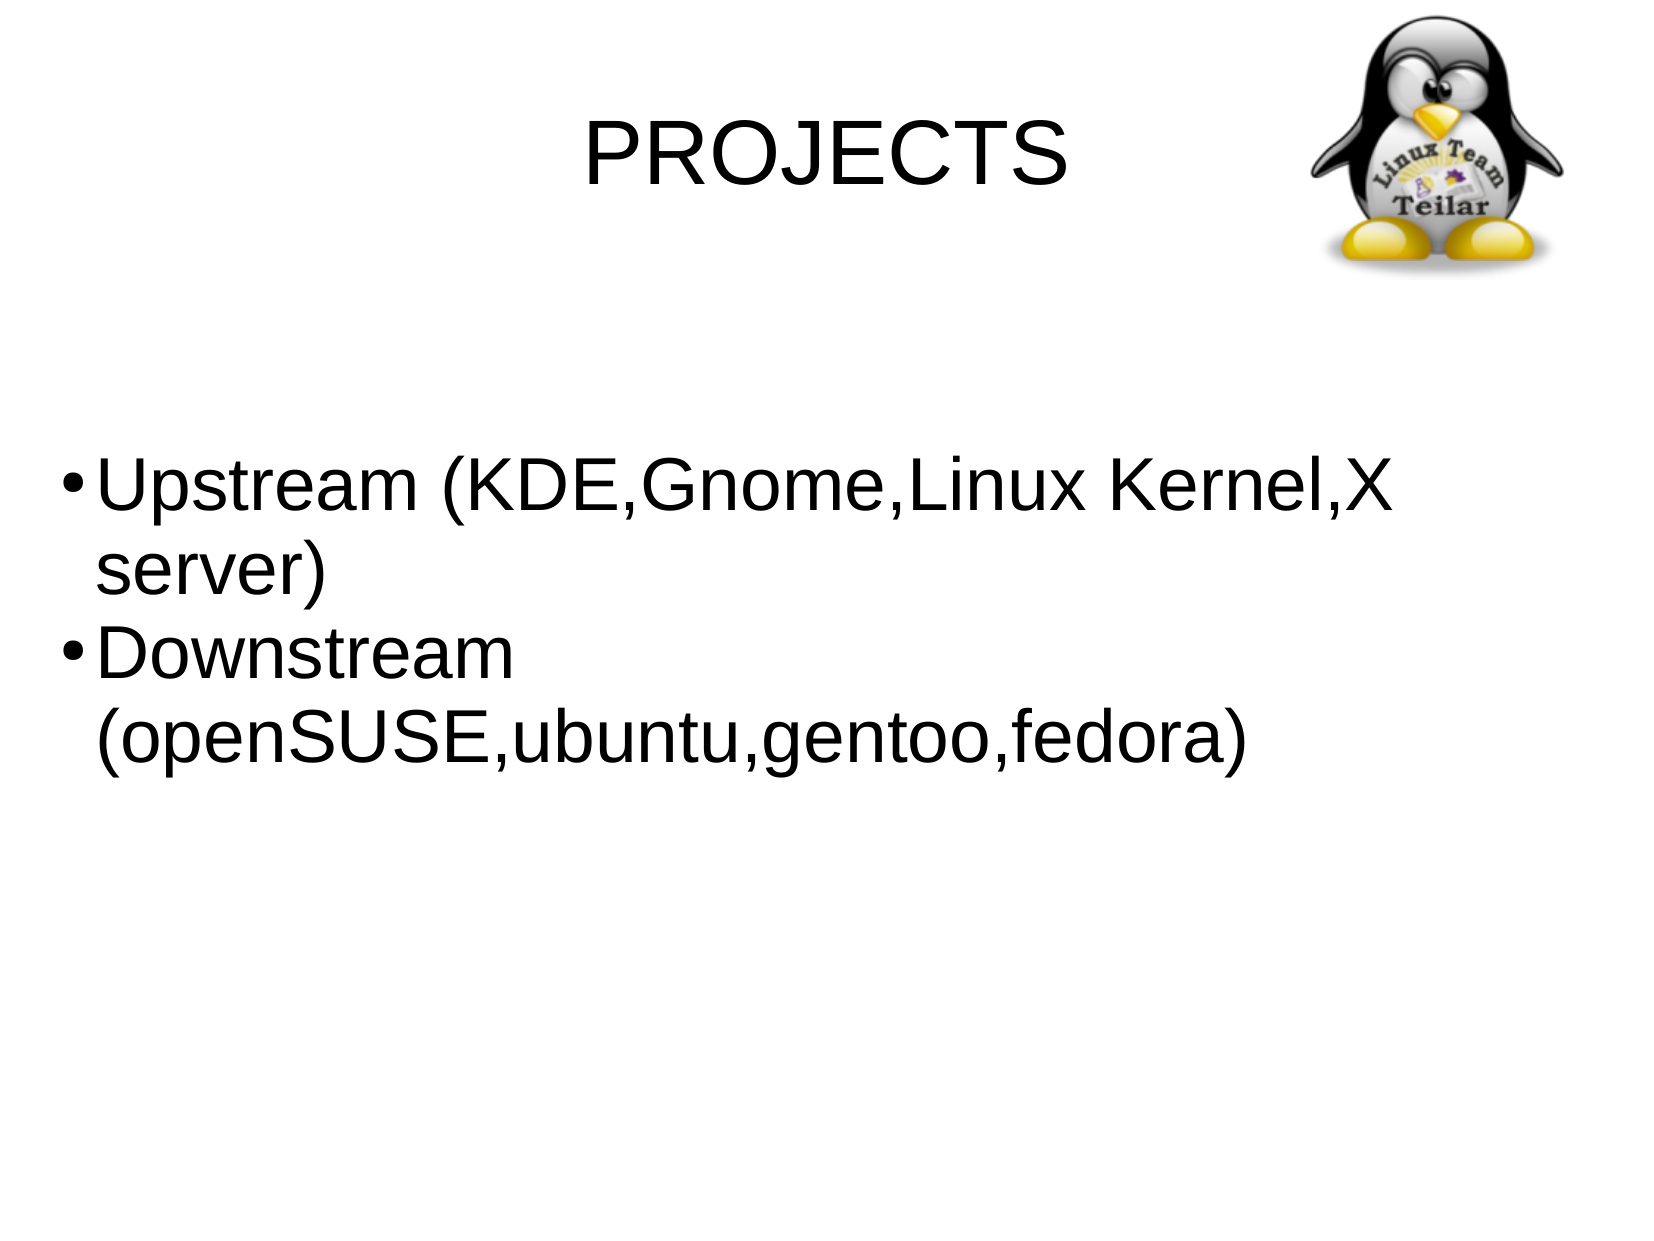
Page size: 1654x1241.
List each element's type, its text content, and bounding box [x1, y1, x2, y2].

picture [1305, 14, 1570, 280]
title PROJECTS [82, 49, 1305, 257]
text_box Upstream (KDE,Gnome,Linux Kernel,X server) Downstream (openSUSE,ubuntu,gentoo,fedora) [45, 435, 1636, 828]
